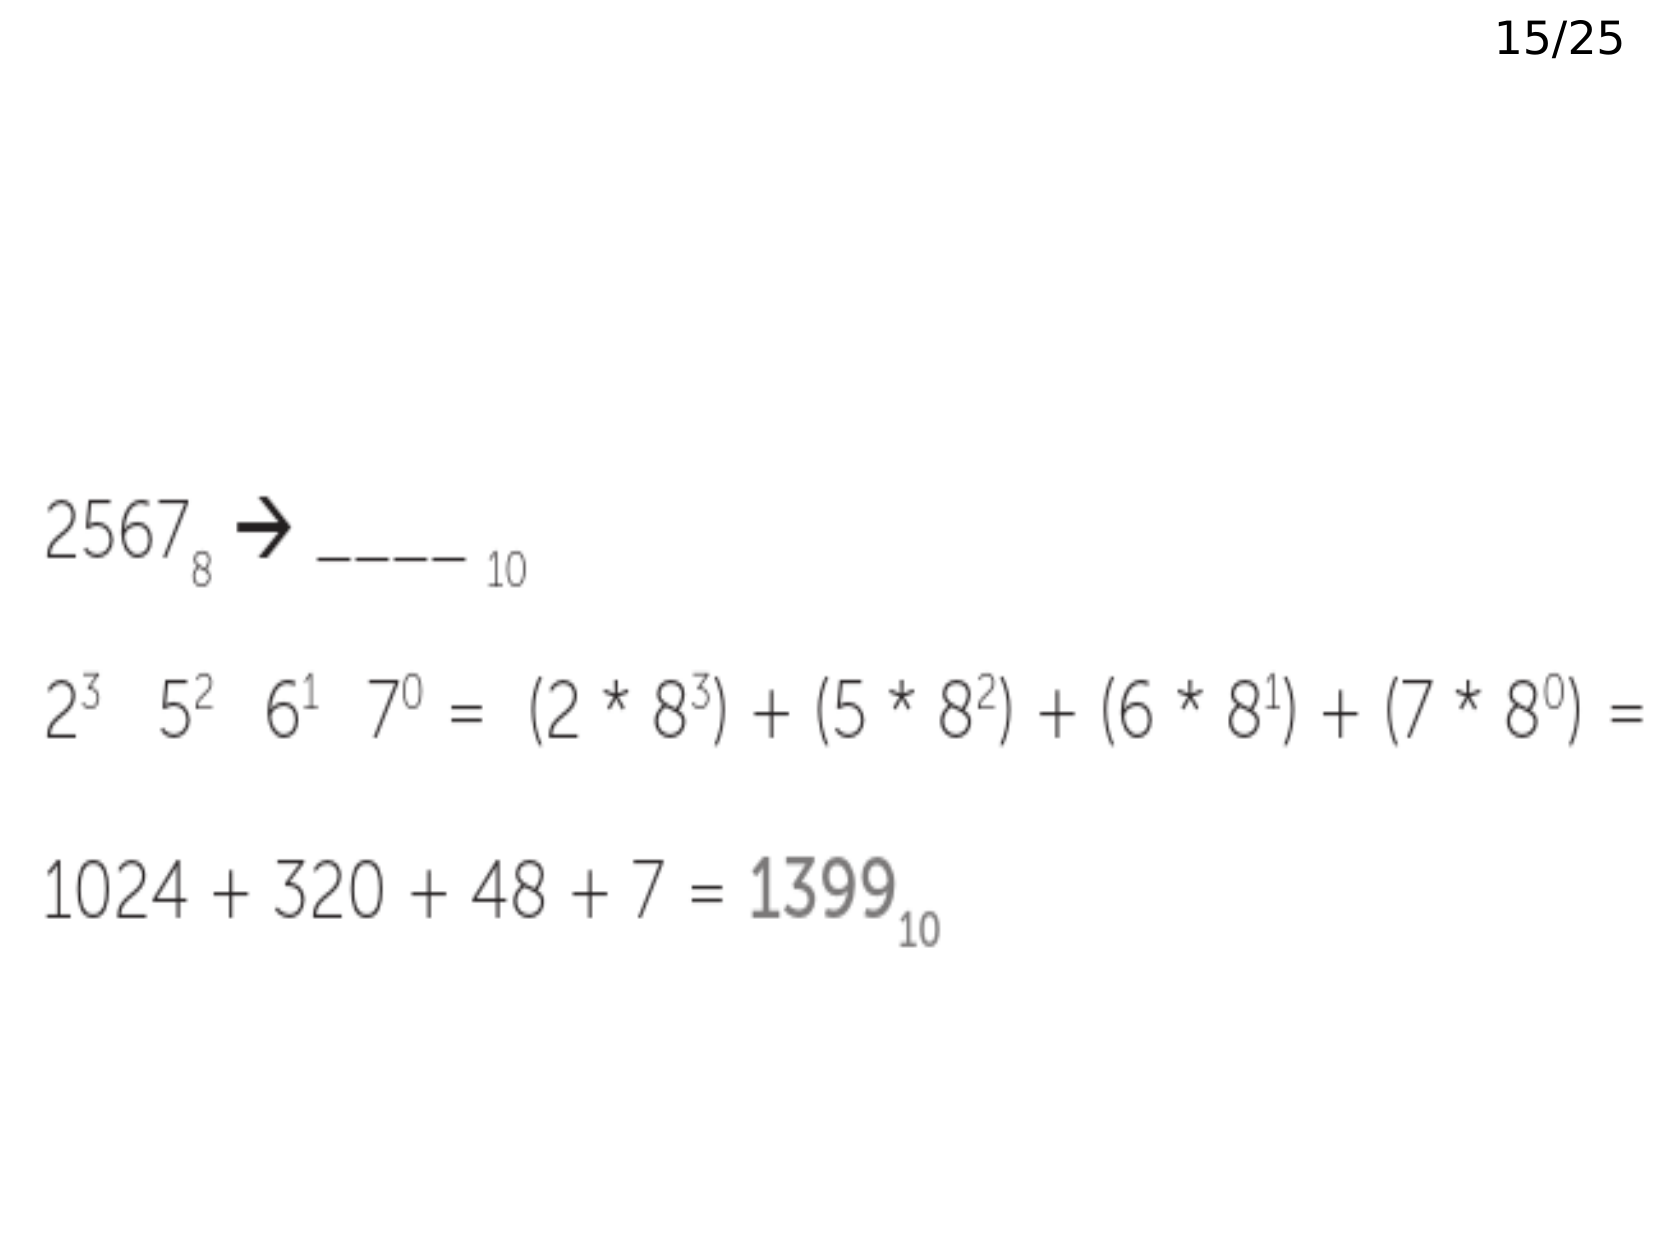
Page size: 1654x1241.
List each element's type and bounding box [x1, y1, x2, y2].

picture [33, 472, 1654, 964]
